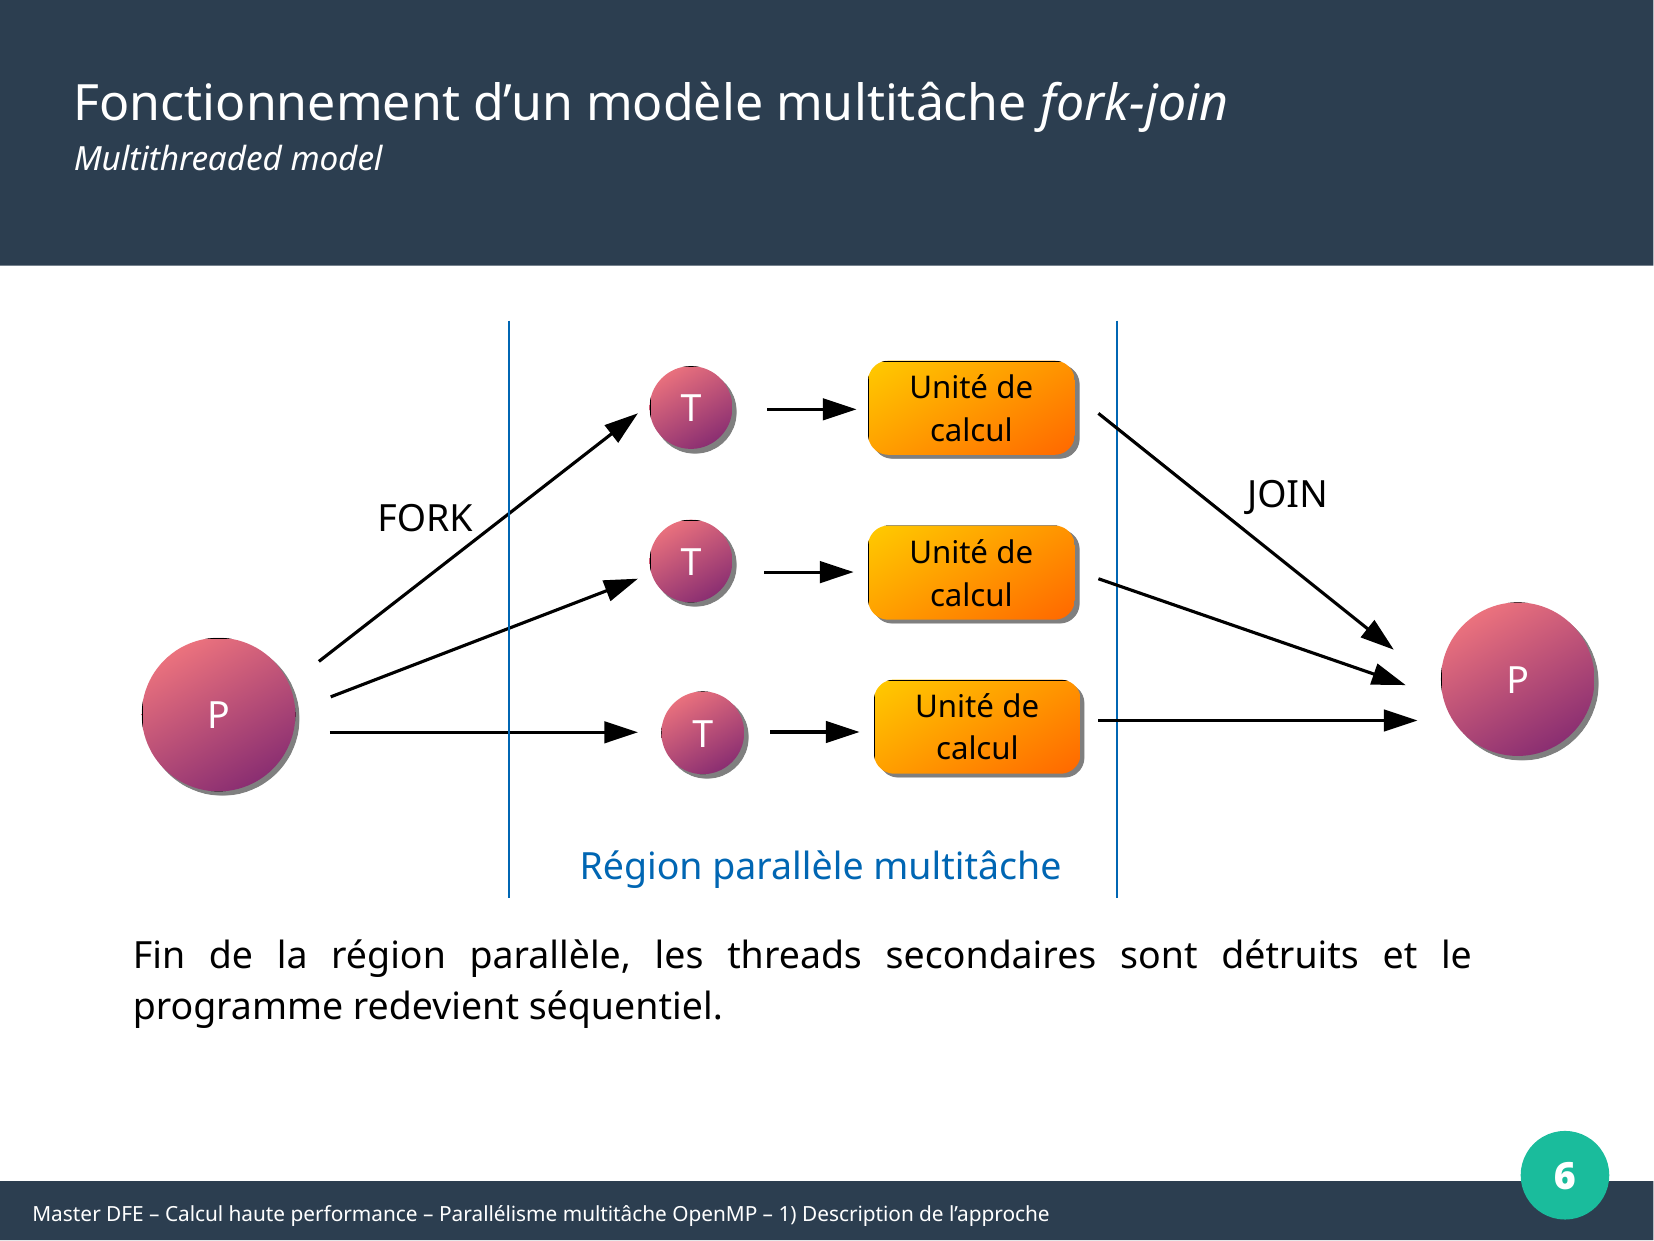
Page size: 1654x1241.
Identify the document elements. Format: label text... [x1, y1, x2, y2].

text_box Fonctionnement d’un modèle multitâche fork-join Multithreaded model [59, 59, 1477, 187]
text_box T [661, 691, 745, 775]
text_box Fin de la région parallèle, les threads secondaires sont détruits et le programme redevient séquentiel. [118, 921, 1489, 1158]
text_box Unité de calcul [868, 360, 1075, 455]
text_box Région parallèle multitâche [466, 832, 1176, 904]
text_box Unité de calcul [874, 679, 1081, 774]
text_box P [141, 637, 296, 792]
text_box T [649, 366, 733, 449]
text_box P [1440, 602, 1595, 756]
text_box Unité de calcul [868, 525, 1075, 620]
text_box JOIN [1133, 460, 1441, 527]
text_box FORK [271, 484, 579, 550]
text_box T [649, 519, 733, 603]
text_box Master DFE – Calcul haute performance – Parallélisme multitâche OpenMP – 1) Description de l’approche [17, 1191, 1436, 1235]
